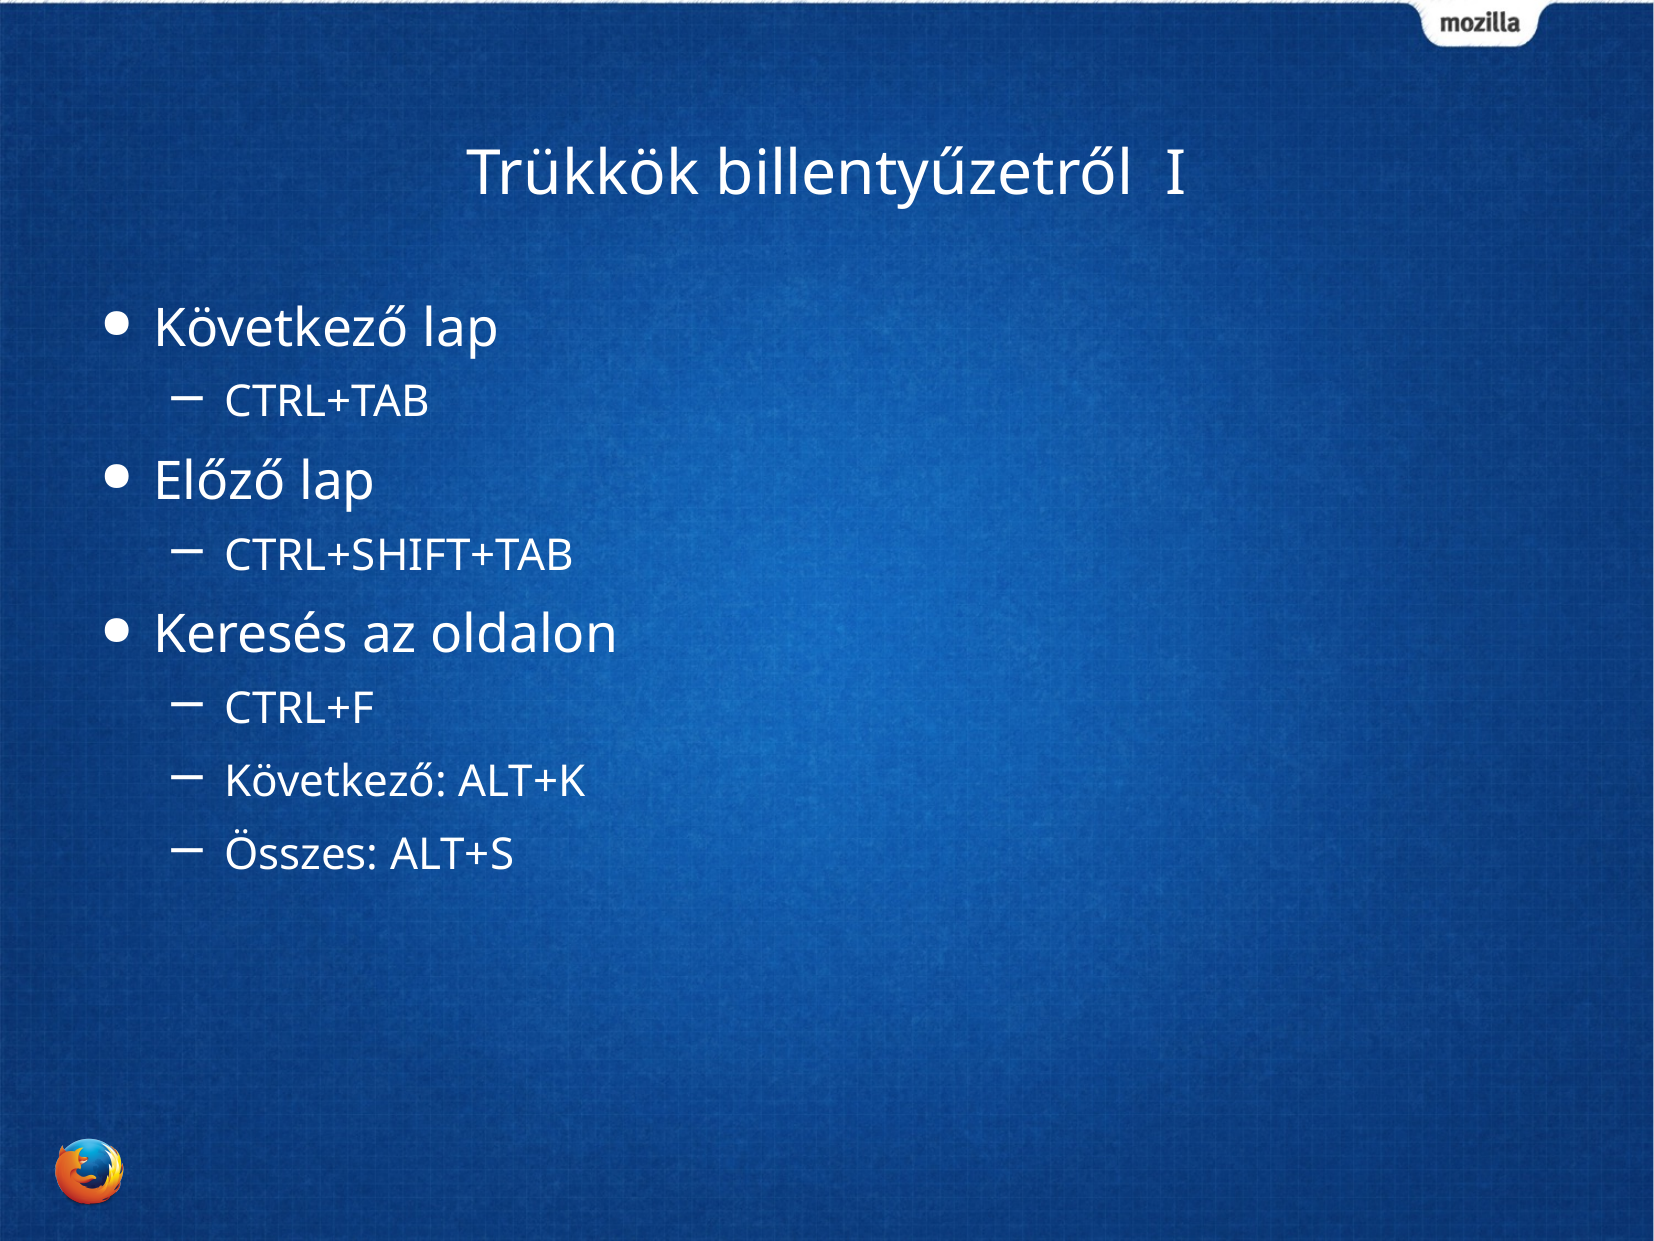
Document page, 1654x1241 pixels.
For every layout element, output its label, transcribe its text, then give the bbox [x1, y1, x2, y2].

list Következő lap CTRL+TAB Előző lap CTRL+SHIFT+TAB Keresés az oldalon CTRL+F Következő: ALT+K Összes: ALT+S [82, 289, 1571, 1108]
title Trükkök billentyűzetről I [82, 49, 1571, 257]
picture [0, 0, 1654, 1241]
